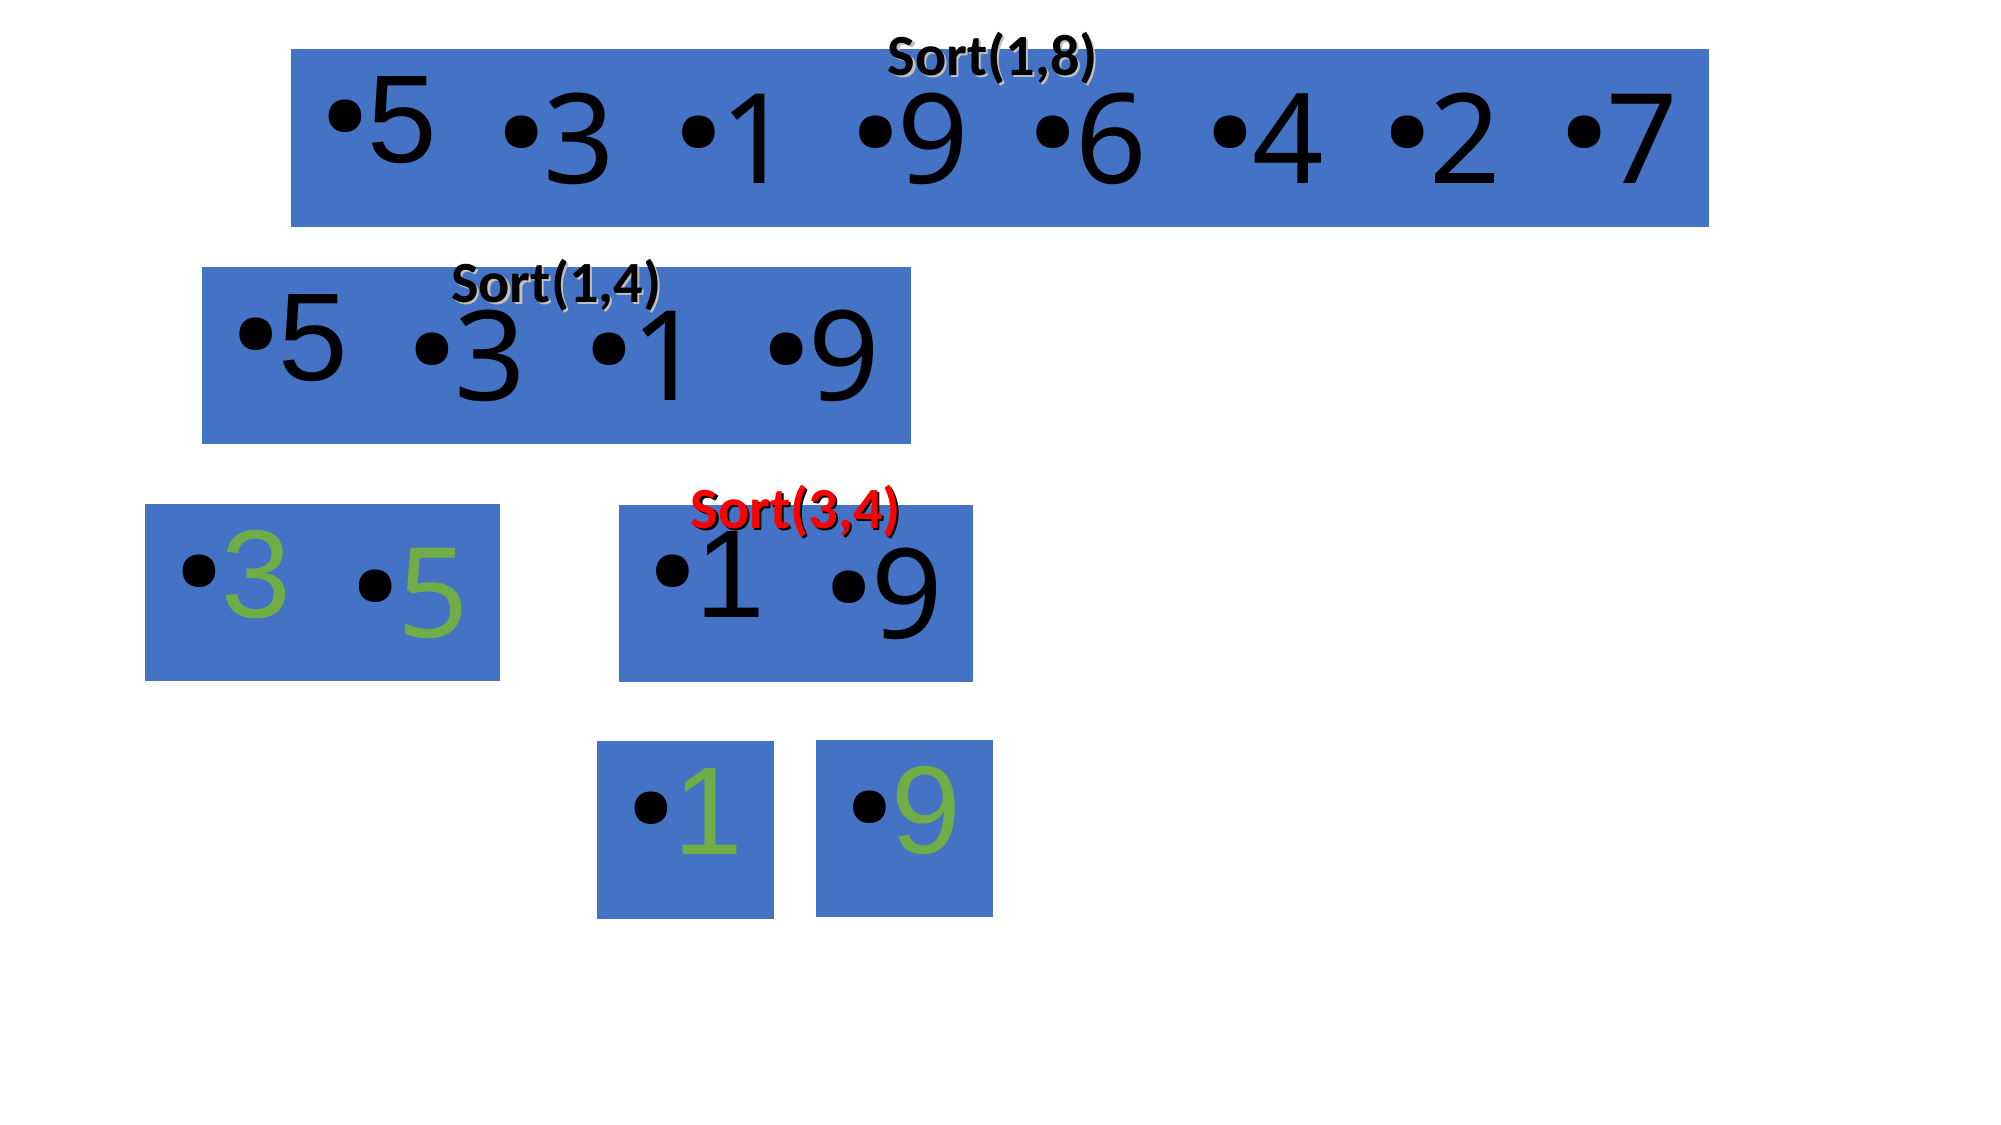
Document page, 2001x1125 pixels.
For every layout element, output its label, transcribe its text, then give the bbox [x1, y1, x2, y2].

table_header 3 [468, 49, 646, 227]
table_header 3 [379, 267, 556, 444]
table_header 4 [1177, 49, 1354, 227]
table_header 5 [291, 49, 468, 227]
text_box Sort(1,8) [873, 9, 1113, 94]
table_header 2 [1354, 49, 1531, 227]
table_header 9 [888, 557, 925, 596]
table_header 1 [646, 49, 823, 227]
text_box Sort(1,4) [436, 236, 677, 321]
table_header 1 [556, 267, 733, 444]
table_header 9 [796, 505, 973, 682]
table_header 6 [1093, 136, 1130, 175]
table_header 9 [816, 740, 993, 917]
table_header 1 [597, 741, 774, 919]
table_header 3 [145, 504, 323, 681]
table_header 9 [914, 102, 951, 141]
table_header 6 [1000, 49, 1177, 227]
text_box Sort(3,4) [676, 462, 916, 547]
table_header 9 [823, 49, 1000, 227]
table_header 5 [202, 267, 379, 444]
table_header 7 [1531, 49, 1709, 227]
table_header 1 [619, 505, 796, 682]
table_header 9 [733, 267, 911, 444]
table_header 5 [323, 504, 500, 681]
